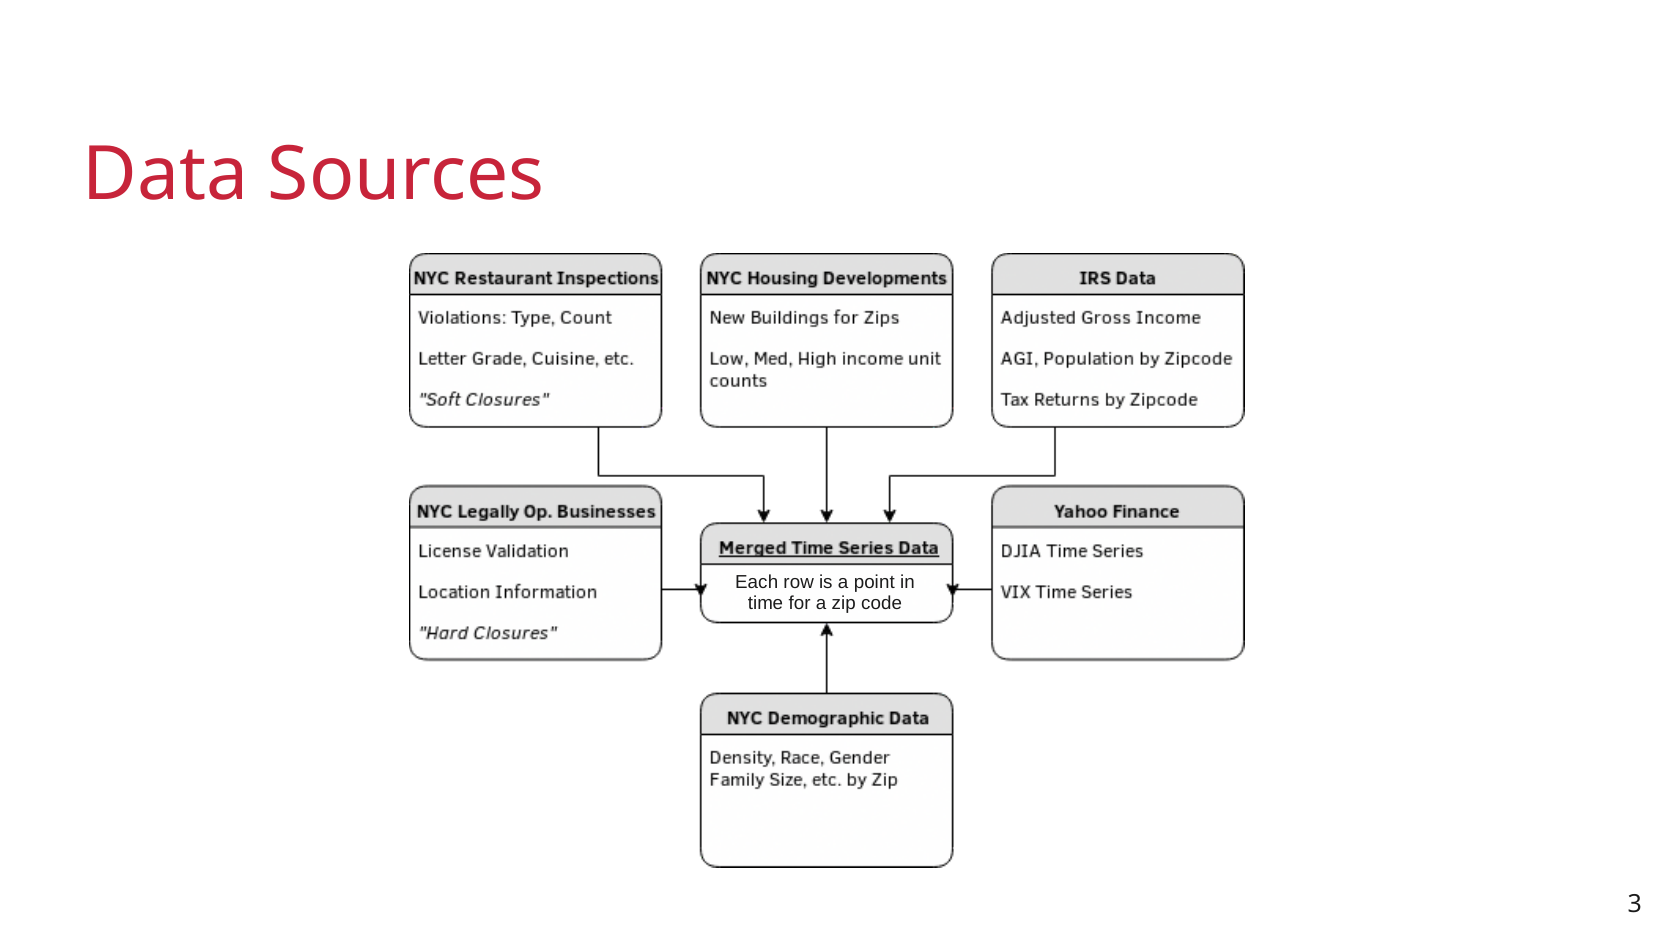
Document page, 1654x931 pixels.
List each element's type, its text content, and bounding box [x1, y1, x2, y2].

text_box Each row is a point in time for a zip code [720, 564, 931, 643]
title Data Sources [82, 92, 1571, 249]
picture [409, 253, 1245, 868]
